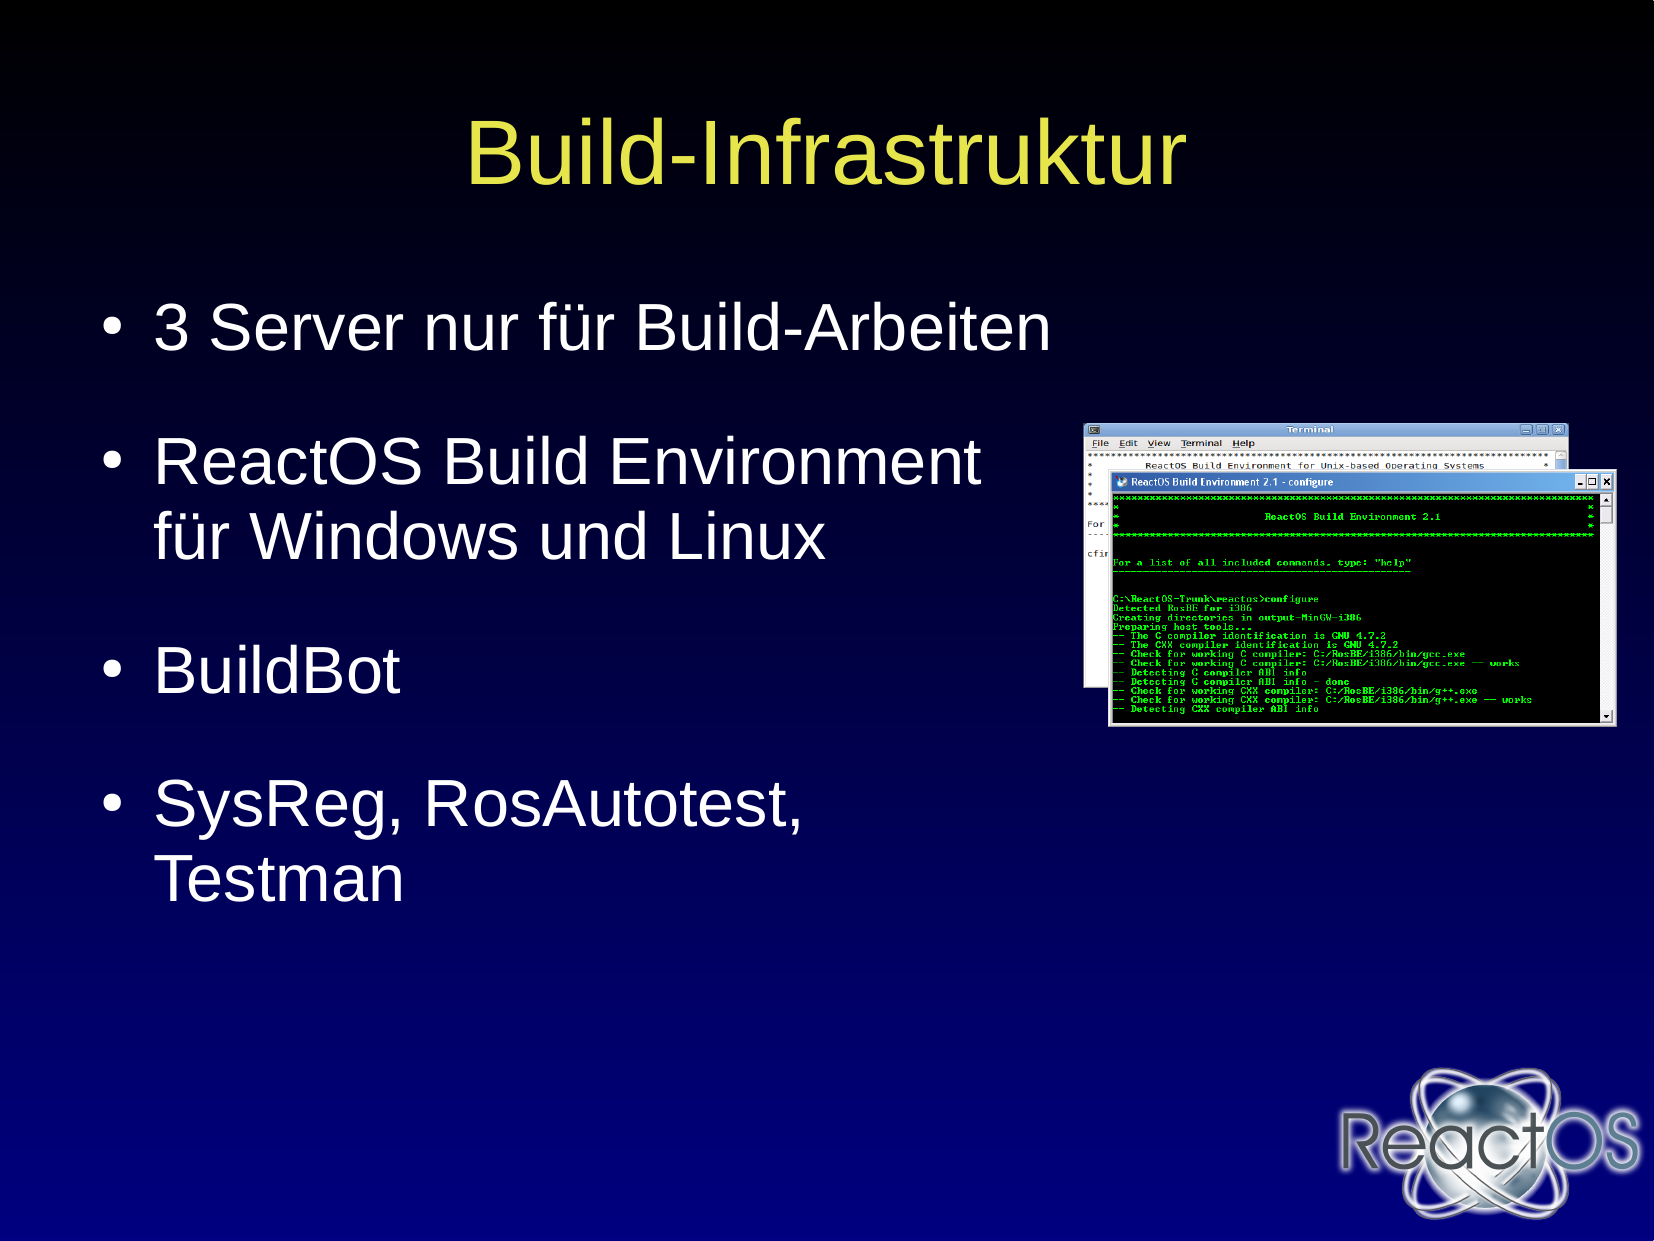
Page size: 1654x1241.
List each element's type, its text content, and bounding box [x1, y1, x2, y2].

list 3 Server nur für Build-Arbeiten ReactOS Build Environment für Windows und Linux BuildBot SysReg, RosAutotest, Testman [82, 290, 1075, 1087]
title Build-Infrastruktur [82, 49, 1571, 257]
picture [1328, 1055, 1654, 1235]
picture [1083, 423, 1617, 727]
